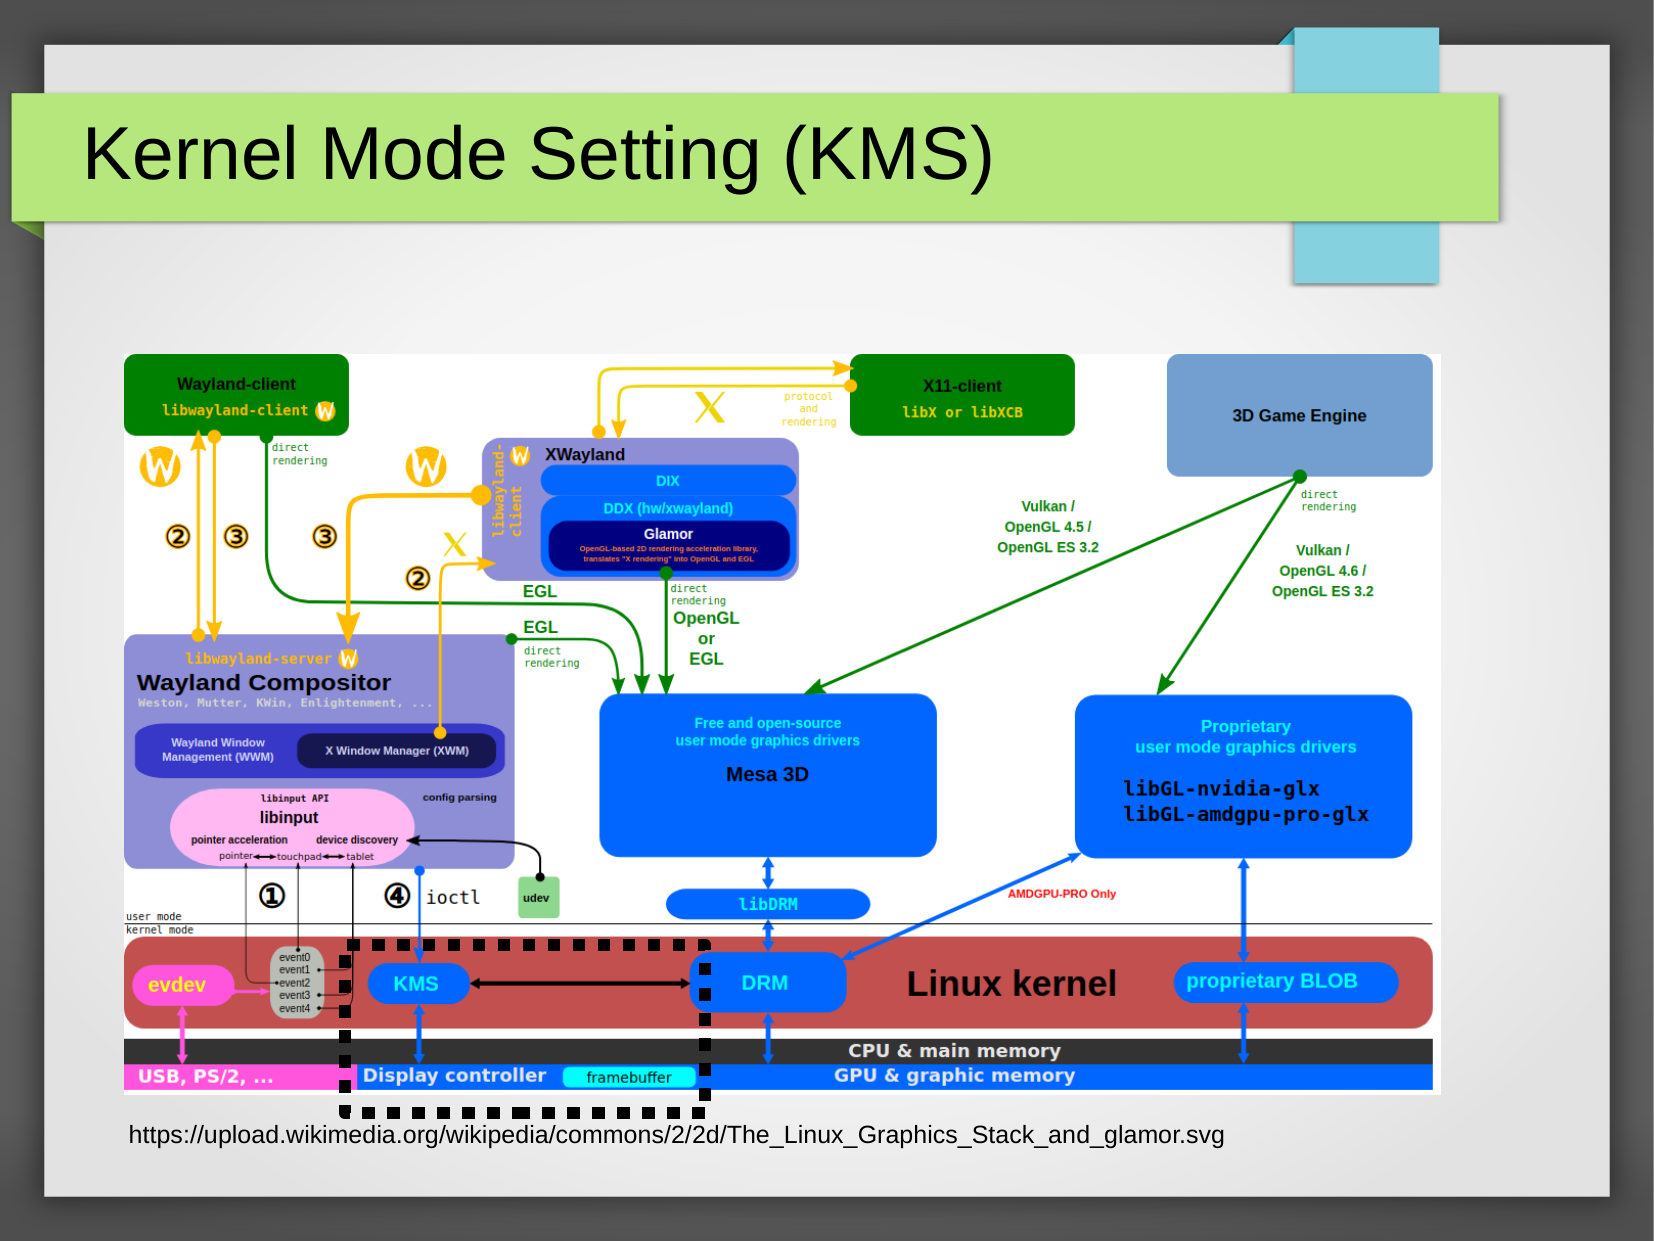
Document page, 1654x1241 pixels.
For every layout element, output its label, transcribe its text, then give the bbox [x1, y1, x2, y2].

title Kernel Mode Setting (KMS) [82, 94, 1264, 213]
picture [0, 0, 1654, 1241]
text_box https://upload.wikimedia.org/wikipedia/commons/2/2d/The_Linux_Graphics_Stack_and_glamor.svg [113, 1113, 1285, 1171]
